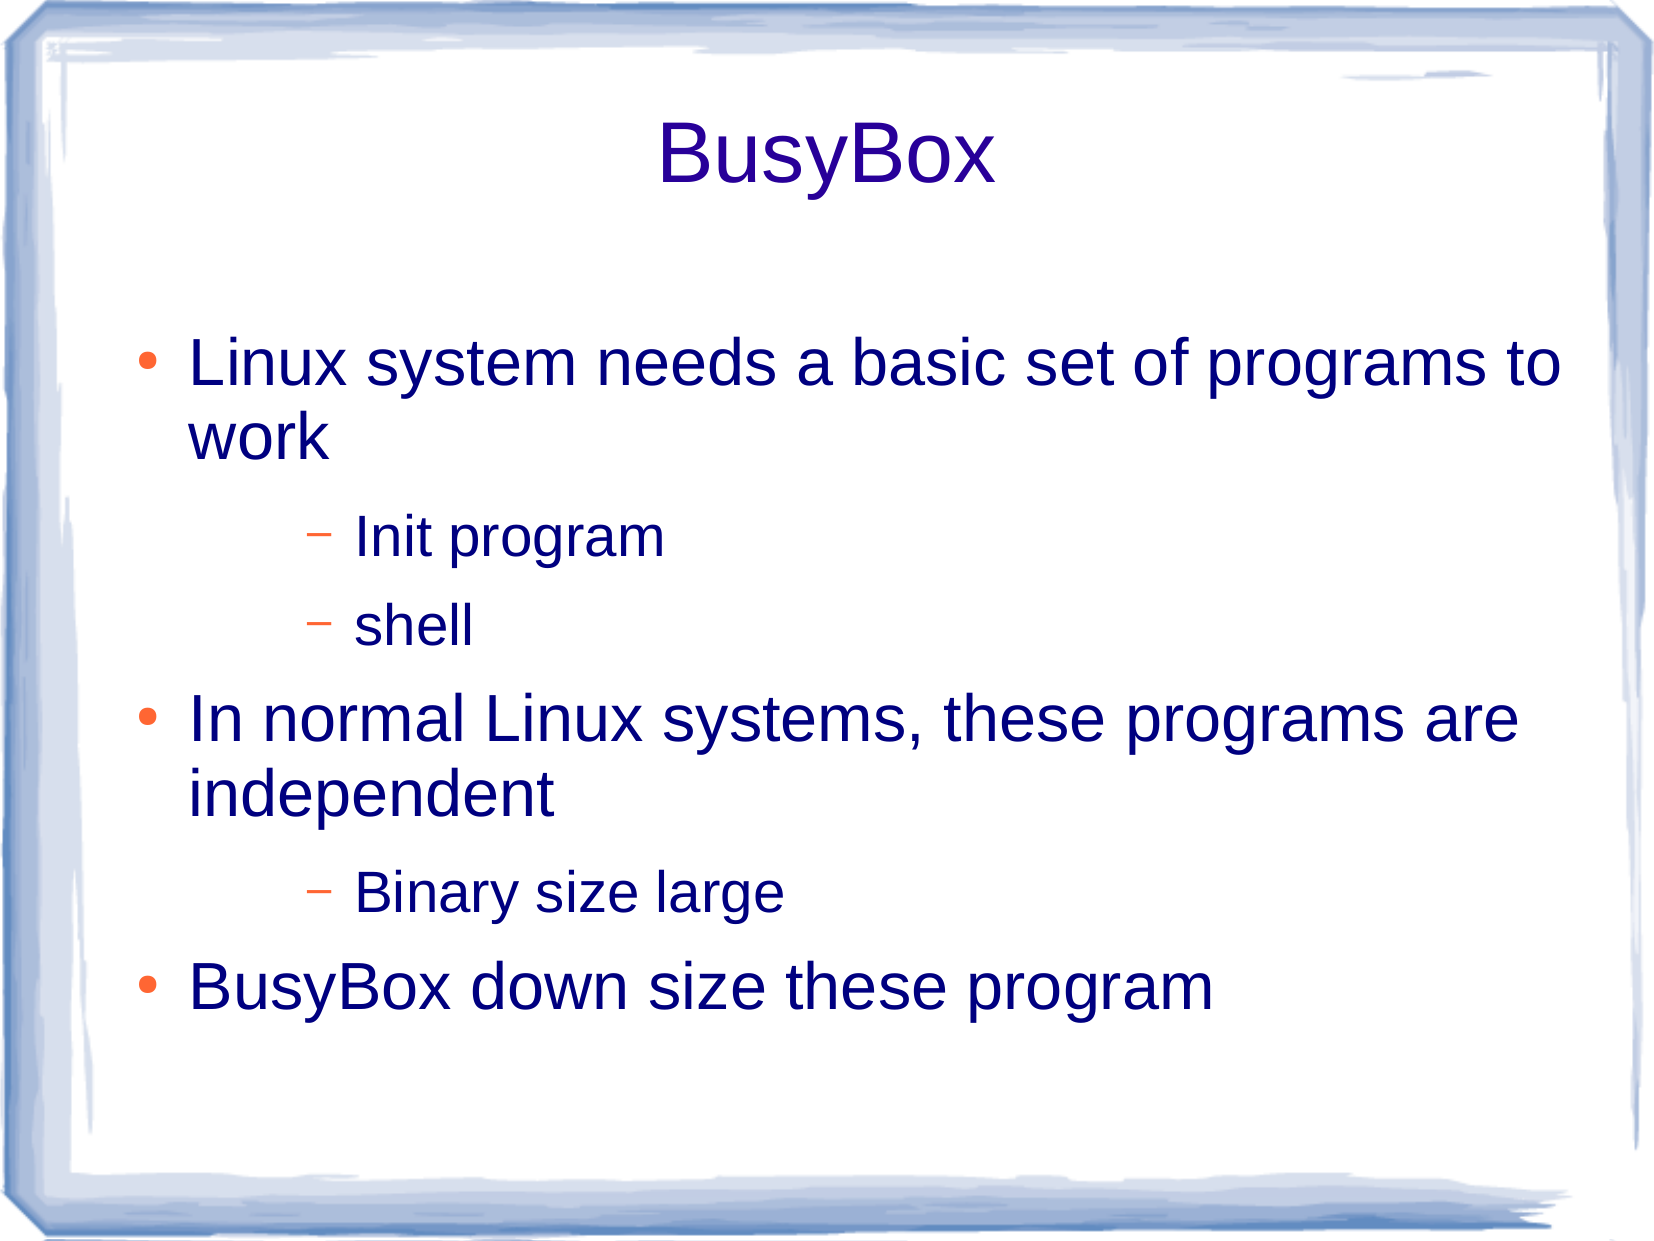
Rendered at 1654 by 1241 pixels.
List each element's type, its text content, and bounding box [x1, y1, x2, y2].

title BusyBox [82, 49, 1571, 257]
picture [0, 0, 1654, 1241]
list Linux system needs a basic set of programs to work Init program shell In normal Linux systems, these programs are independent Binary size large BusyBox down size these program [118, 324, 1571, 1045]
